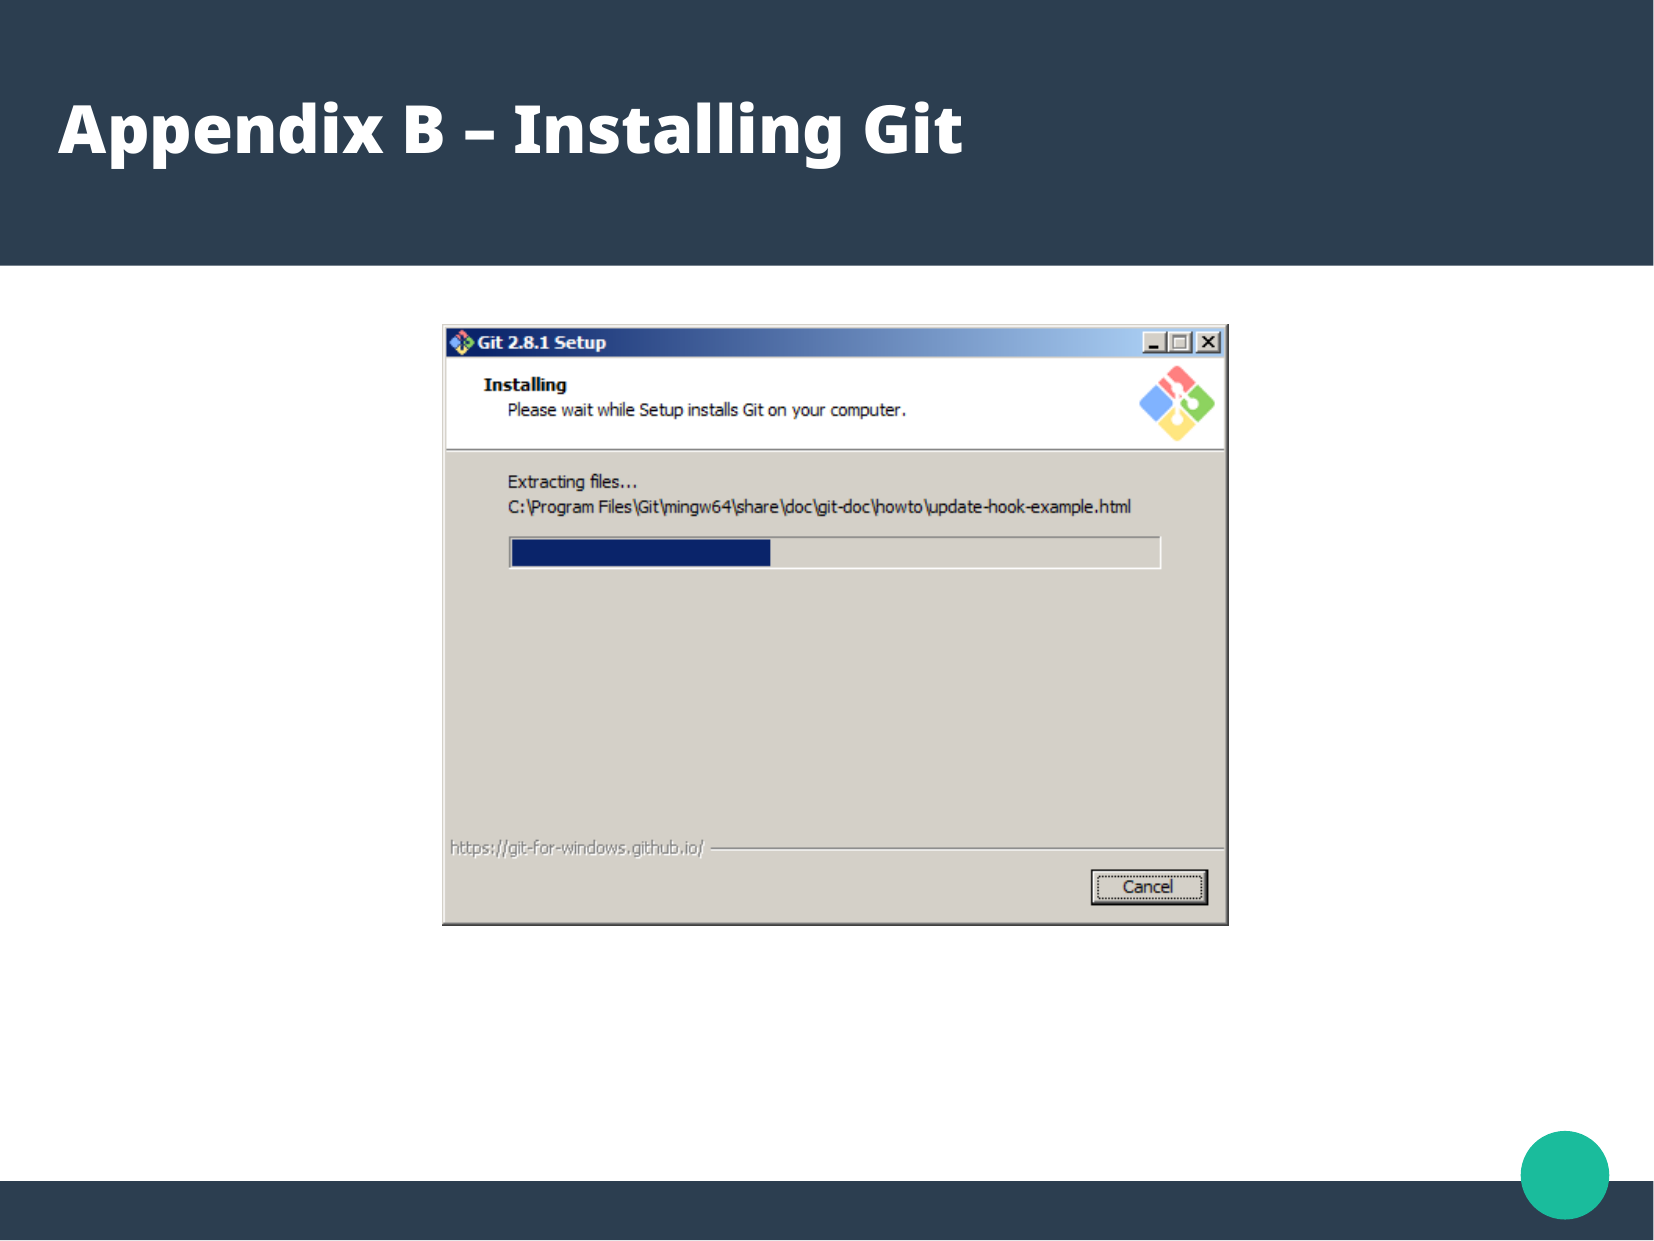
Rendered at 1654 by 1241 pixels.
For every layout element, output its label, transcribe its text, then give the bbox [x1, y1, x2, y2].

title Appendix B – Installing Git [59, 49, 1595, 207]
picture [442, 324, 1229, 926]
